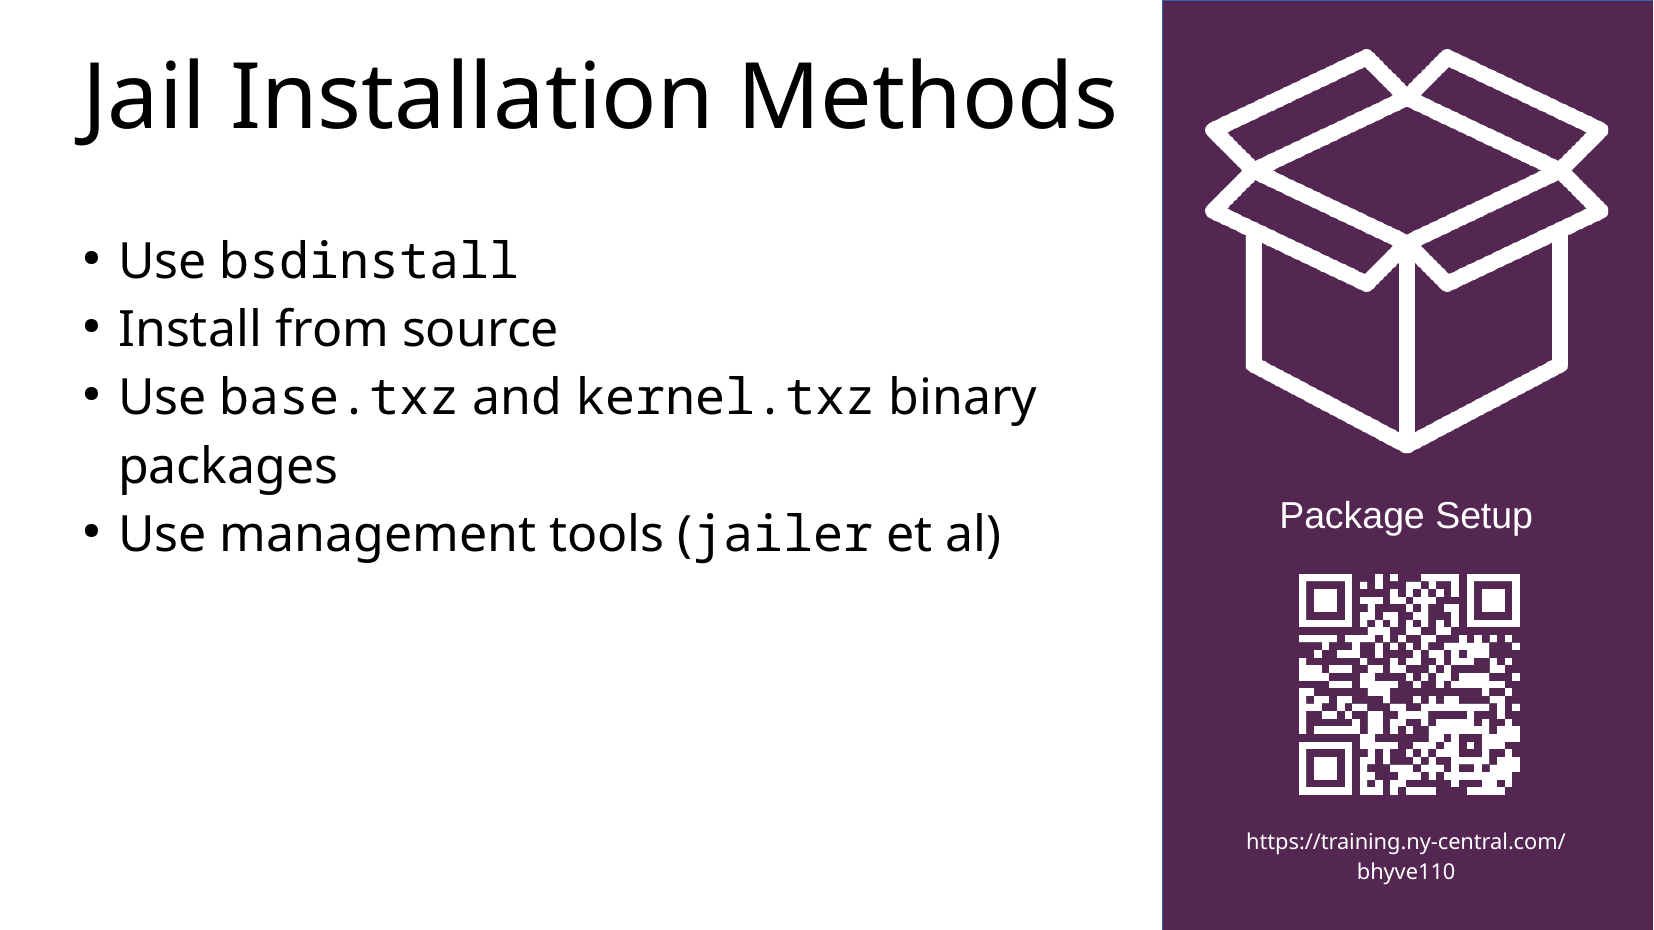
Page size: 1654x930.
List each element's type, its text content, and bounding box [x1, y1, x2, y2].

picture [1268, 543, 1550, 826]
picture [1200, 44, 1613, 458]
title Jail Installation Methods [82, 37, 1571, 150]
subtitle Use bsdinstall Install from source Use base.txz and kernel.txz binary packages Use management tools (jailer et al) [82, 224, 1126, 862]
text_box Package Setup [1200, 487, 1613, 638]
text_box [1162, 0, 1653, 930]
text_box https://training.ny-central.com/bhyve110 [1200, 819, 1613, 930]
